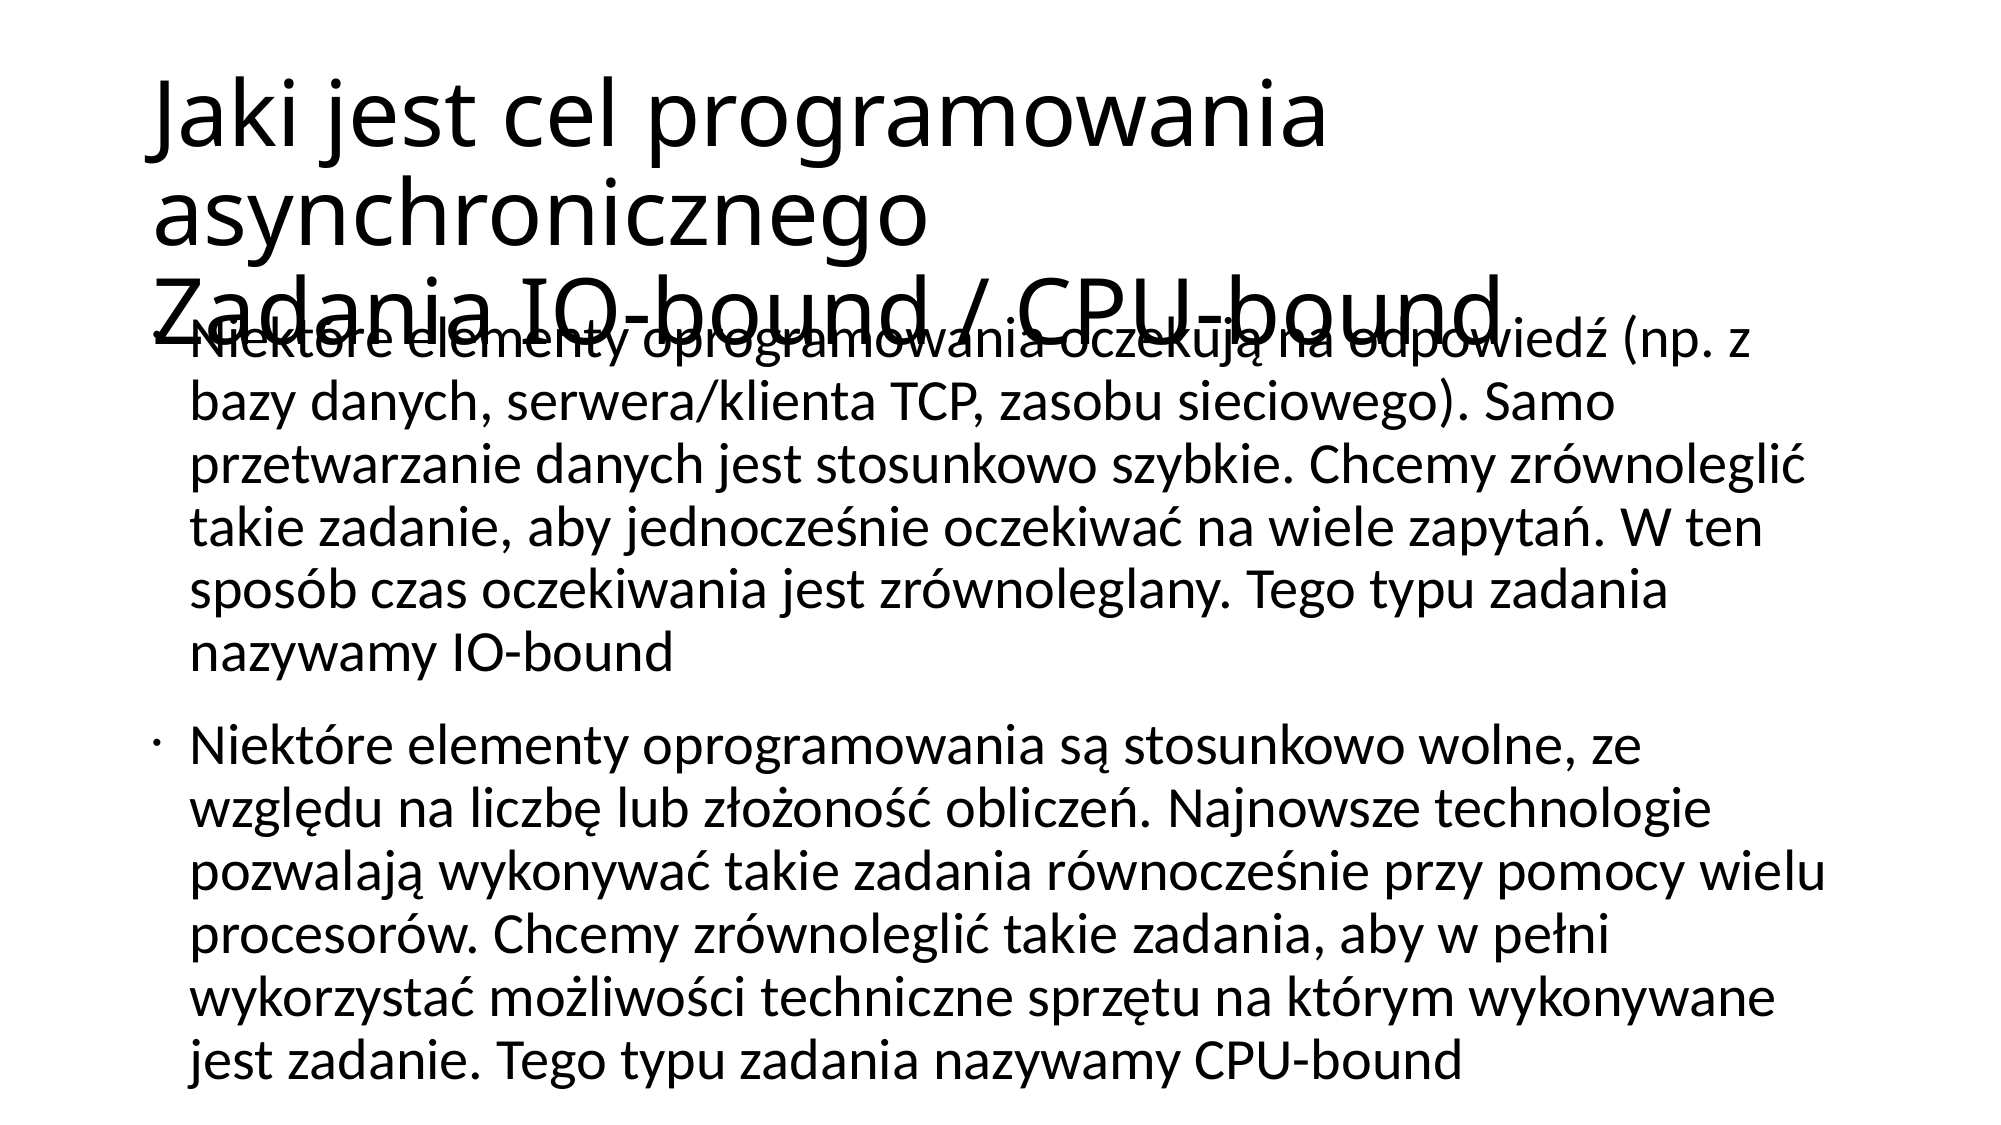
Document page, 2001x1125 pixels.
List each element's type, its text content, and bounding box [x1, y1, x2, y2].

list Niektóre elementy oprogramowania oczekują na odpowiedź (np. z bazy danych, serwera/klienta TCP, zasobu sieciowego). Samo przetwarzanie danych jest stosunkowo szybkie. Chcemy zrównoleglić takie zadanie, aby jednocześnie oczekiwać na wiele zapytań. W ten sposób czas oczekiwania jest zrównoleglany. Tego typu zadania nazywamy IO-bound Niektóre elementy oprogramowania są stosunkowo wolne, ze względu na liczbę lub złożoność obliczeń. Najnowsze technologie pozwalają wykonywać takie zadania równocześnie przy pomocy wielu procesorów. Chcemy zrównoleglić takie zadania, aby w pełni wykorzystać możliwości techniczne sprzętu na którym wykonywane jest zadanie. Tego typu zadania nazywamy CPU-bound Dodatkowo programowanie asynchroniczne pozwala na implementacje responsywnych aplikacji [137, 299, 1863, 1014]
title Jaki jest cel programowania asynchronicznego Zadania IO-bound / CPU-bound [137, 59, 1863, 278]
